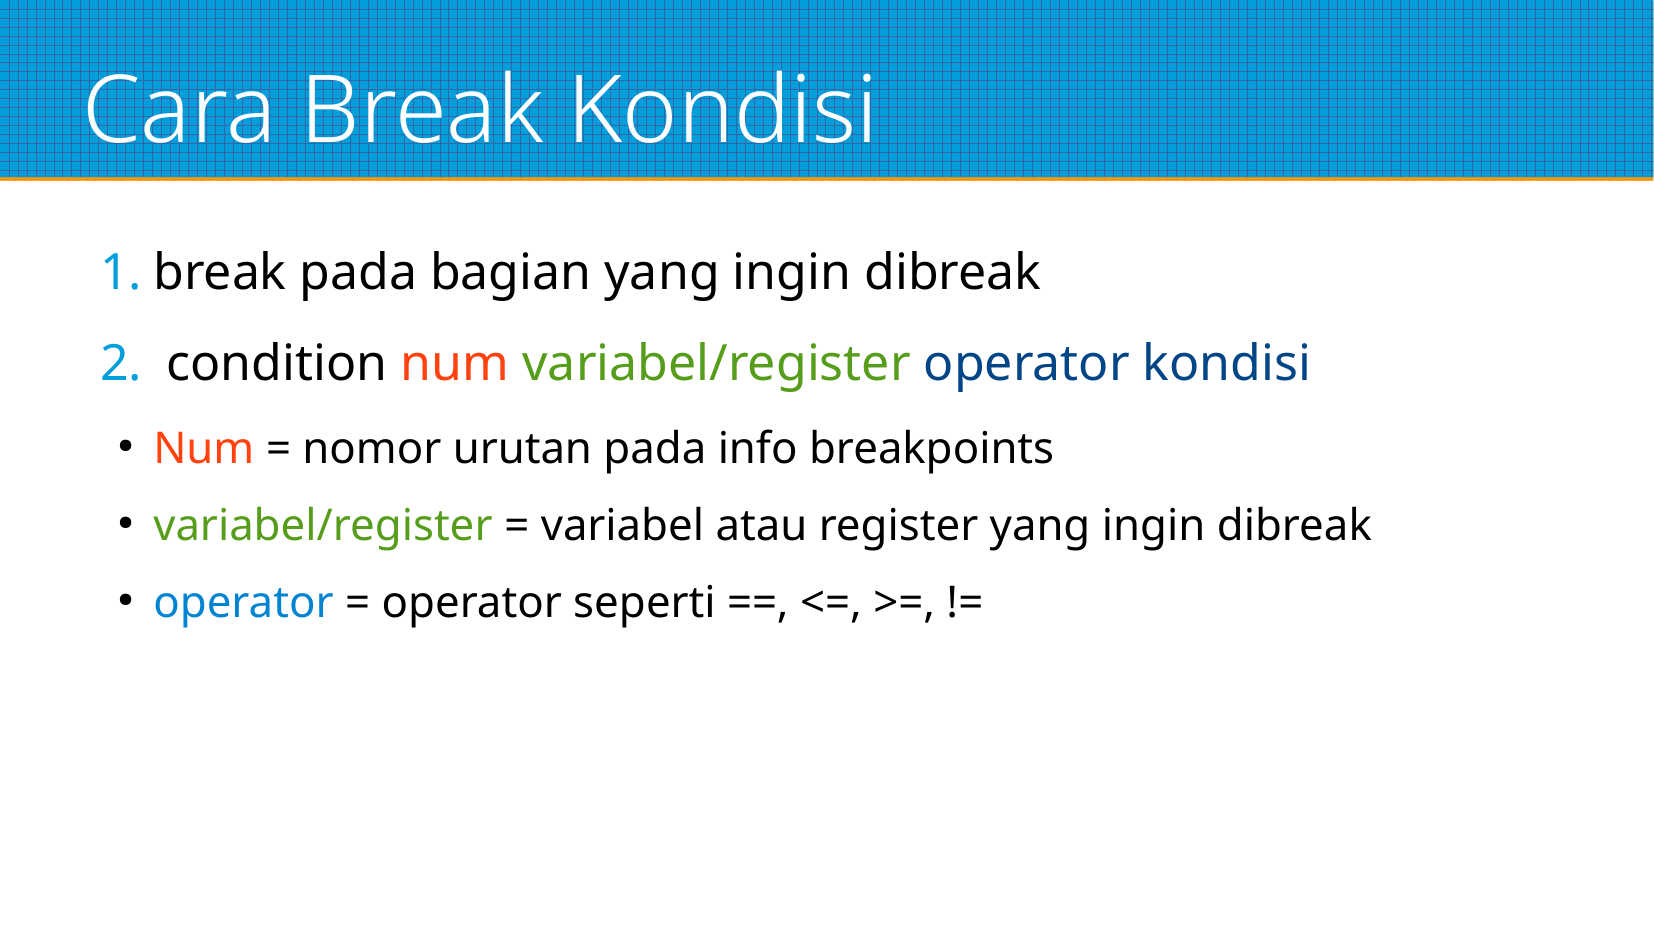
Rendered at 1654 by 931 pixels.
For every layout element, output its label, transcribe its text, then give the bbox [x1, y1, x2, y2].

list break pada bagian yang ingin dibreak condition num variabel/register operator kondisi Num = nomor urutan pada info breakpoints variabel/register = variabel atau register yang ingin dibreak operator = operator seperti ==, <=, >=, != [82, 236, 1563, 811]
title Cara Break Kondisi [82, 14, 1571, 171]
